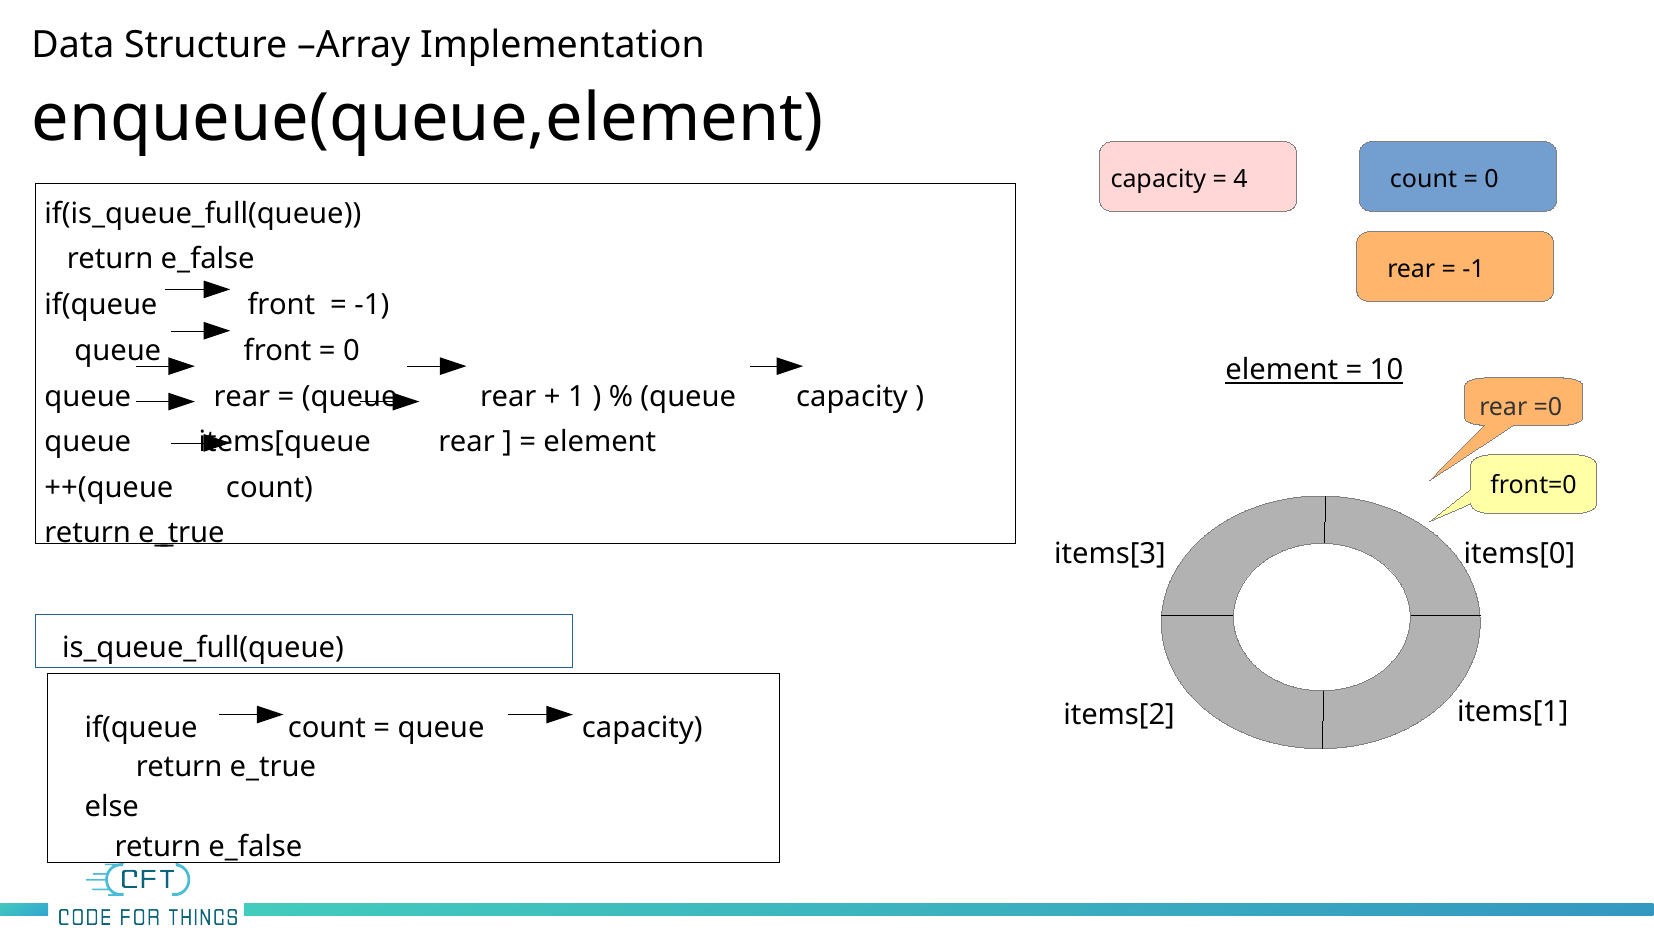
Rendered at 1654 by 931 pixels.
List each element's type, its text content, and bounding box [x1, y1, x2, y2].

text_box [47, 673, 780, 863]
text_box capacity = 4 [1089, 153, 1312, 206]
text_box [252, 848, 259, 854]
text_box [1468, 377, 1579, 381]
text_box items[1] [1442, 682, 1609, 732]
text_box [35, 614, 573, 668]
text_box [1161, 496, 1481, 749]
text_box items[2] [1048, 685, 1208, 735]
text_box [289, 842, 297, 847]
text_box [1359, 141, 1557, 153]
text_box element = 10 [1210, 340, 1442, 390]
text_box front=0 [1429, 454, 1597, 522]
text_box [158, 840, 166, 854]
text_box is_queue_full(queue) if(queue count = queue capacity) return e_true else return e_false [47, 619, 733, 840]
text_box [1356, 231, 1554, 243]
text_box [1099, 141, 1297, 153]
title Data Structure –Array Implementation enqueue(queue,element) [31, 12, 1535, 166]
text_box if(is_queue_full(queue)) return e_false if(queue front = -1) queue front = 0 queue rear = (queue rear + 1 ) % (queue capacity ) queue items[queue rear ] = element ++(queue count) return e_true [29, 184, 1046, 520]
text_box [1361, 206, 1555, 212]
text_box count = 0 [1349, 153, 1571, 206]
text_box [35, 520, 1016, 544]
text_box items[3] [1039, 524, 1208, 574]
text_box items[0] [1448, 524, 1609, 574]
text_box [1101, 206, 1295, 212]
text_box rear = -1 [1346, 243, 1569, 296]
text_box [212, 842, 220, 847]
text_box [1429, 426, 1513, 481]
picture [59, 863, 237, 925]
text_box [130, 842, 138, 847]
text_box [1358, 296, 1552, 302]
text_box rear =0 [1464, 381, 1590, 426]
